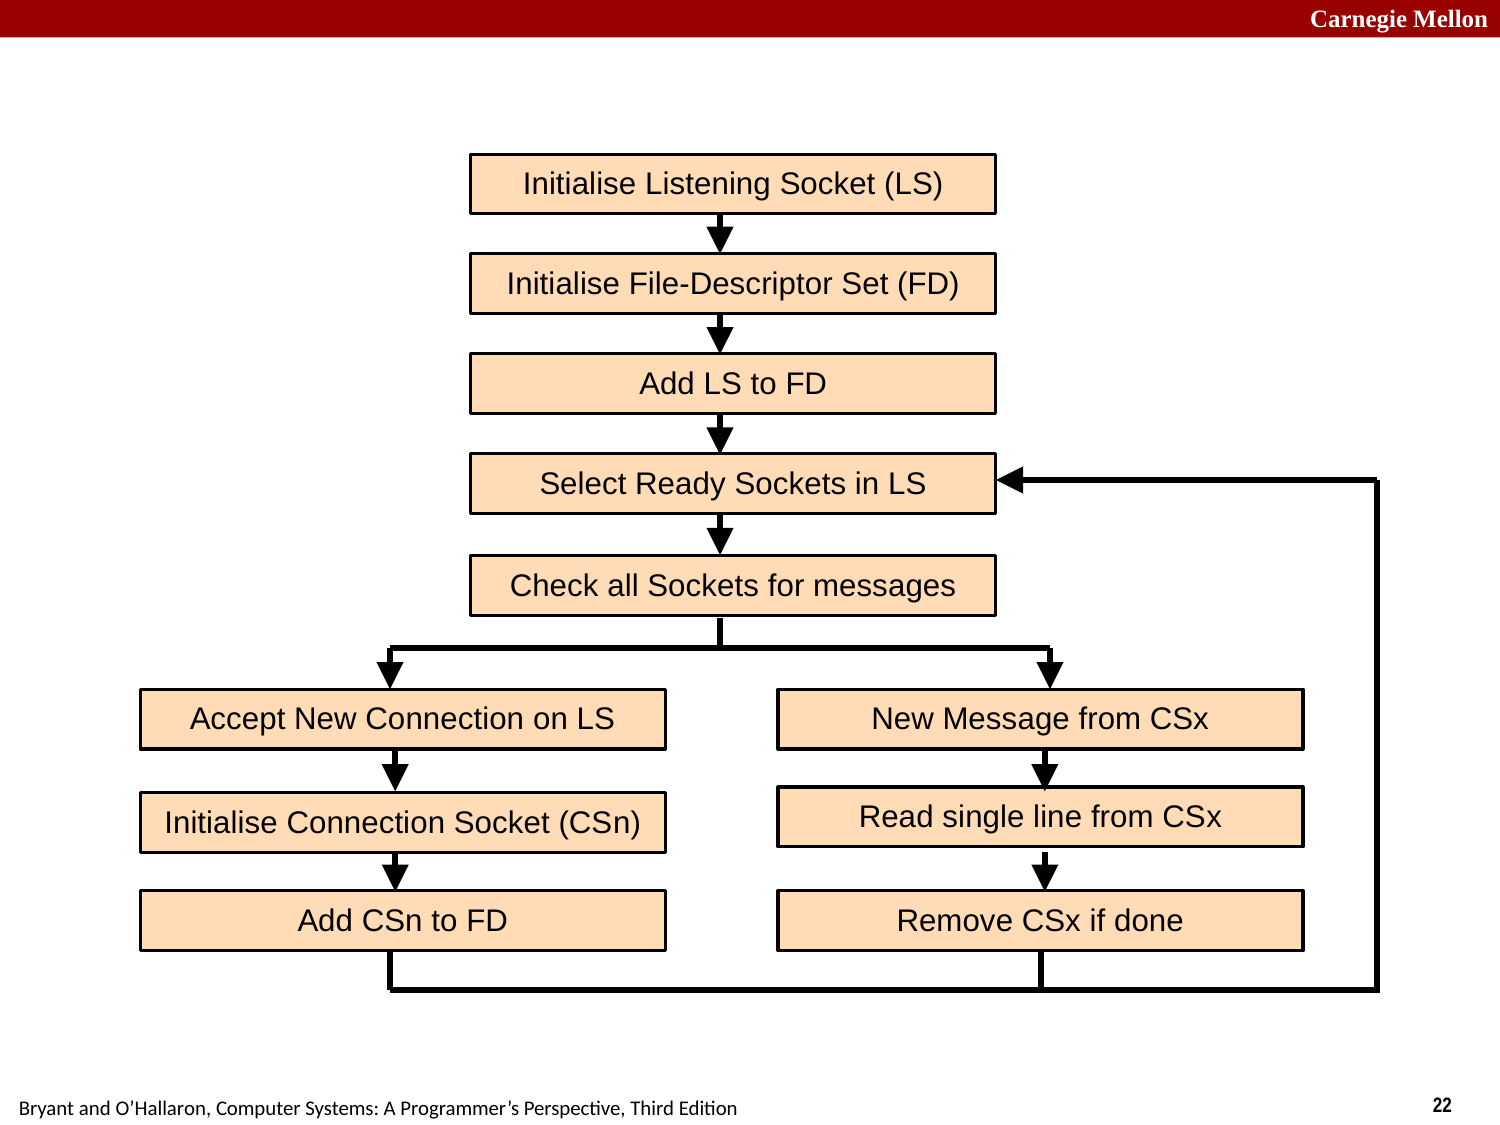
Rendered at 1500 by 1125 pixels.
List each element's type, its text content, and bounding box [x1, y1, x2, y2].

text_box New Message from CSx [777, 689, 1303, 750]
text_box Select Ready Sockets in LS [470, 453, 996, 514]
text_box Remove CSx if done [777, 890, 1303, 951]
text_box Initialise Listening Socket (LS) [470, 154, 996, 214]
text_box Accept New Connection on LS [140, 689, 666, 750]
text_box Add CSn to FD [140, 890, 666, 951]
text_box Add LS to FD [470, 353, 996, 414]
text_box Initialise File-Descriptor Set (FD) [470, 253, 996, 314]
text_box Check all Sockets for messages [470, 555, 996, 616]
text_box Read single line from CSx [777, 787, 1303, 847]
text_box Initialise Connection Socket (CSn) [140, 792, 666, 853]
